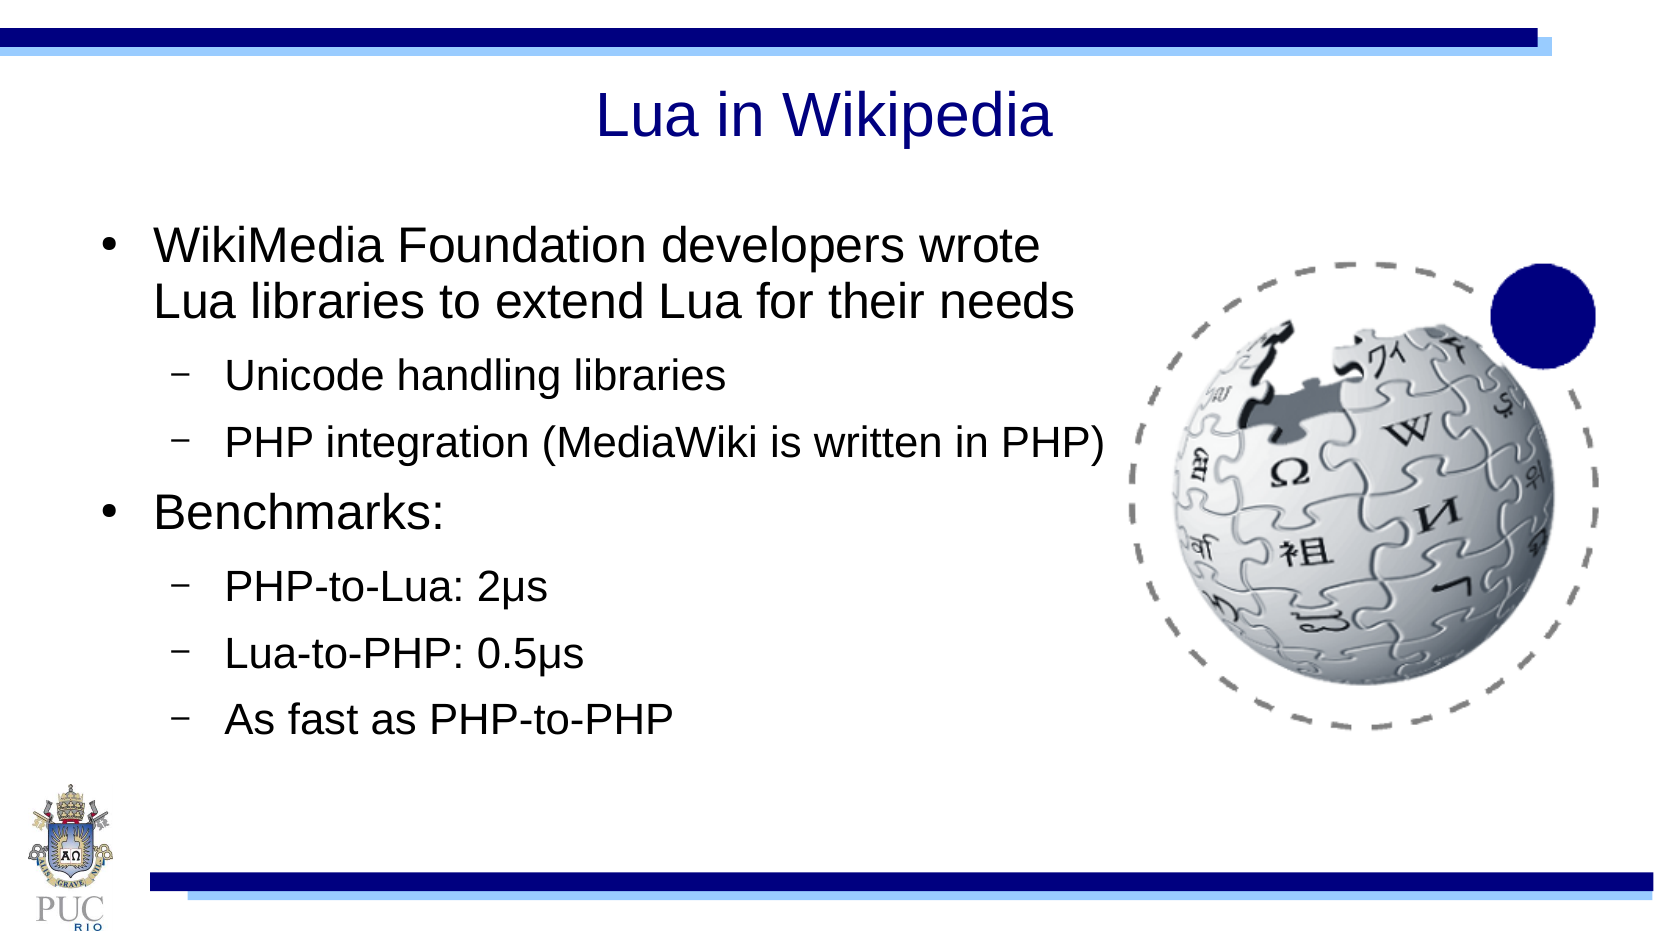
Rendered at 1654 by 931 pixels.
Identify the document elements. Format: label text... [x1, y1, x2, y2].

title Lua in Wikipedia [37, 37, 1613, 193]
picture [28, 784, 113, 931]
picture [1087, 214, 1624, 751]
list WikiMedia Foundation developers wrote Lua libraries to extend Lua for their needs Unicode handling libraries PHP integration (MediaWiki is written in PHP) Benchmarks: PHP-to-Lua: 2μs Lua-to-PHP: 0.5μs As fast as PHP-to-PHP [82, 217, 1126, 751]
